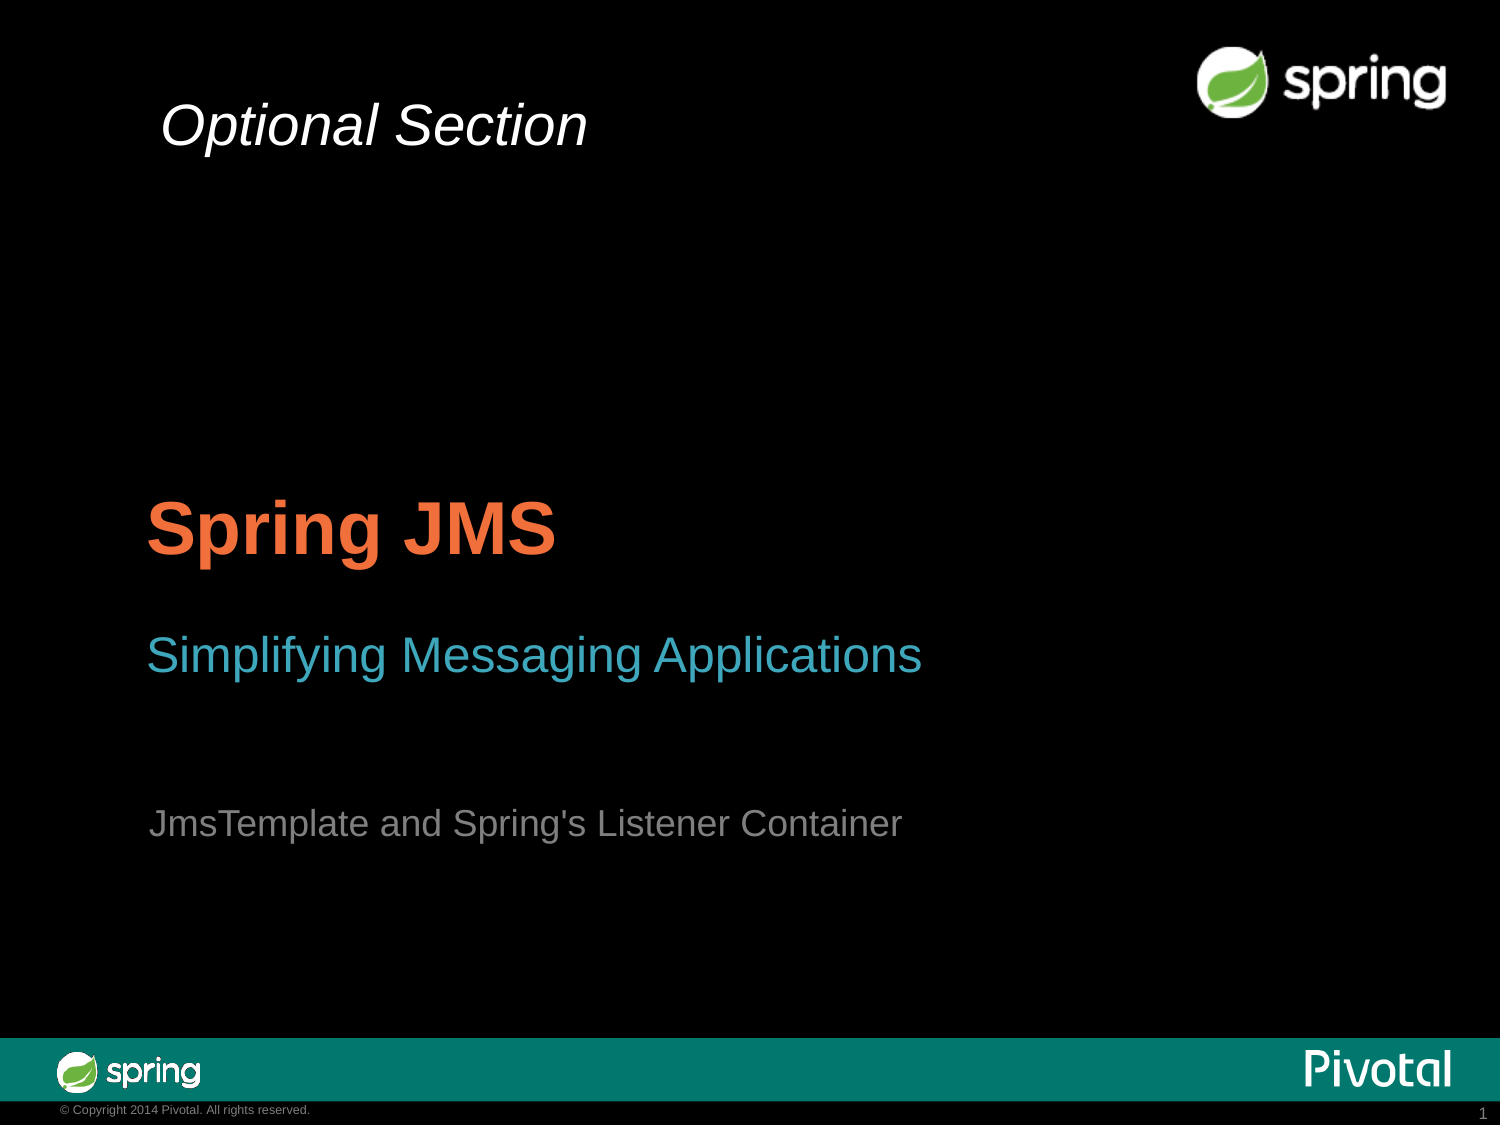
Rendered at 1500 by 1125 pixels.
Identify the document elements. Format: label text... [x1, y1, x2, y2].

title Spring JMS [146, 405, 866, 571]
list JmsTemplate and Spring's Listener Container [148, 798, 974, 889]
text_box Simplifying Messaging Applications [146, 622, 1139, 683]
picture [32, 1041, 210, 1103]
text_box Optional Section [146, 80, 605, 165]
picture [1155, 28, 1465, 136]
picture [1304, 1047, 1452, 1090]
